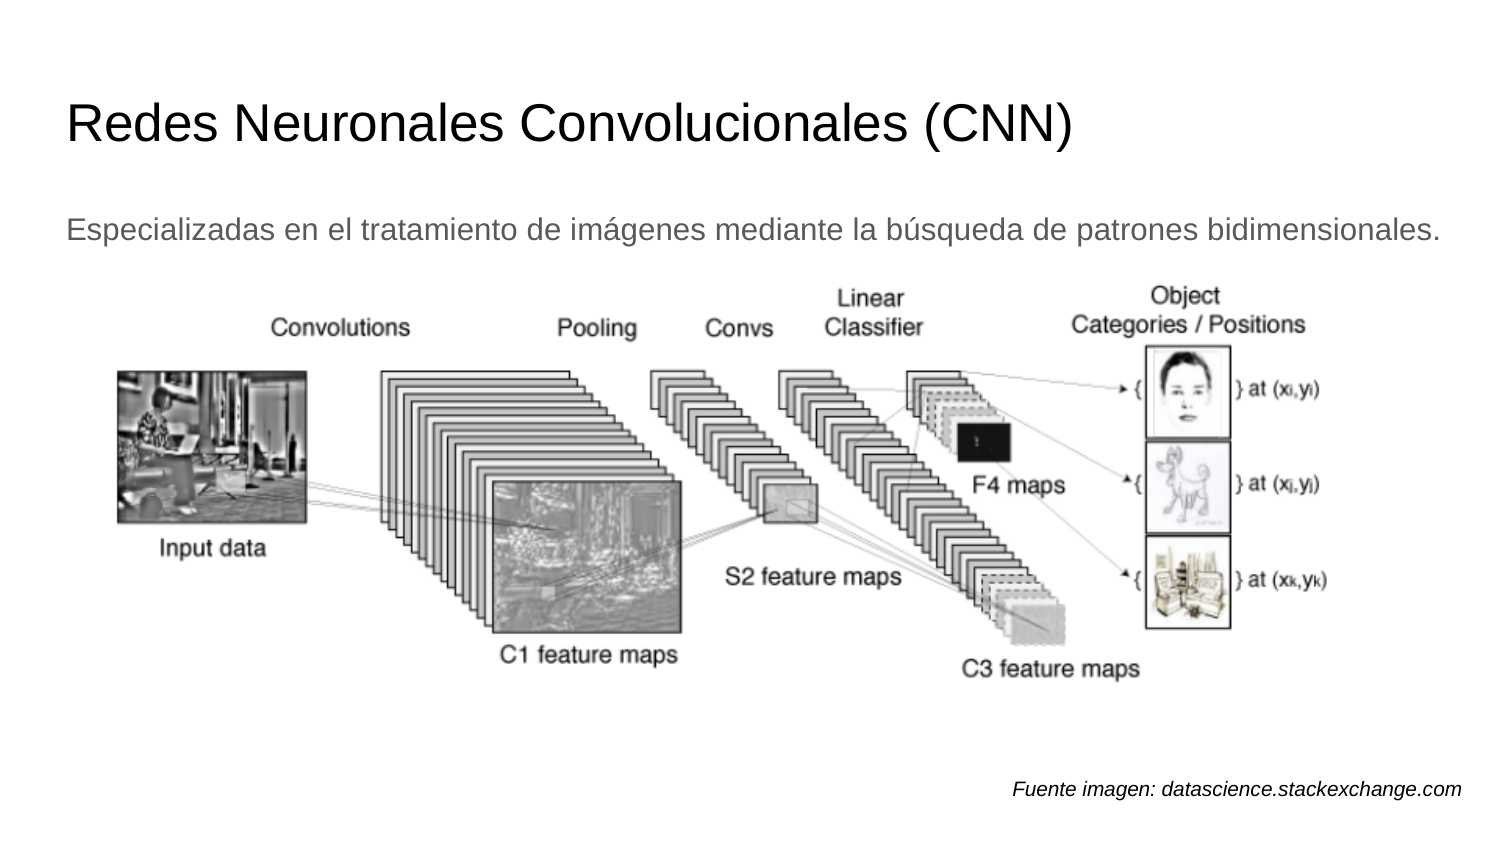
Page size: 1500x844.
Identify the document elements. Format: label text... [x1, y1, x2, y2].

list Especializadas en el tratamiento de imágenes mediante la búsqueda de patrones bidimensionales. [51, 189, 1465, 750]
title Redes Neuronales Convolucionales (CNN) [51, 72, 1449, 167]
picture [83, 269, 1377, 750]
text_box Fuente imagen: datascience.stackexchange.com [997, 760, 1487, 816]
